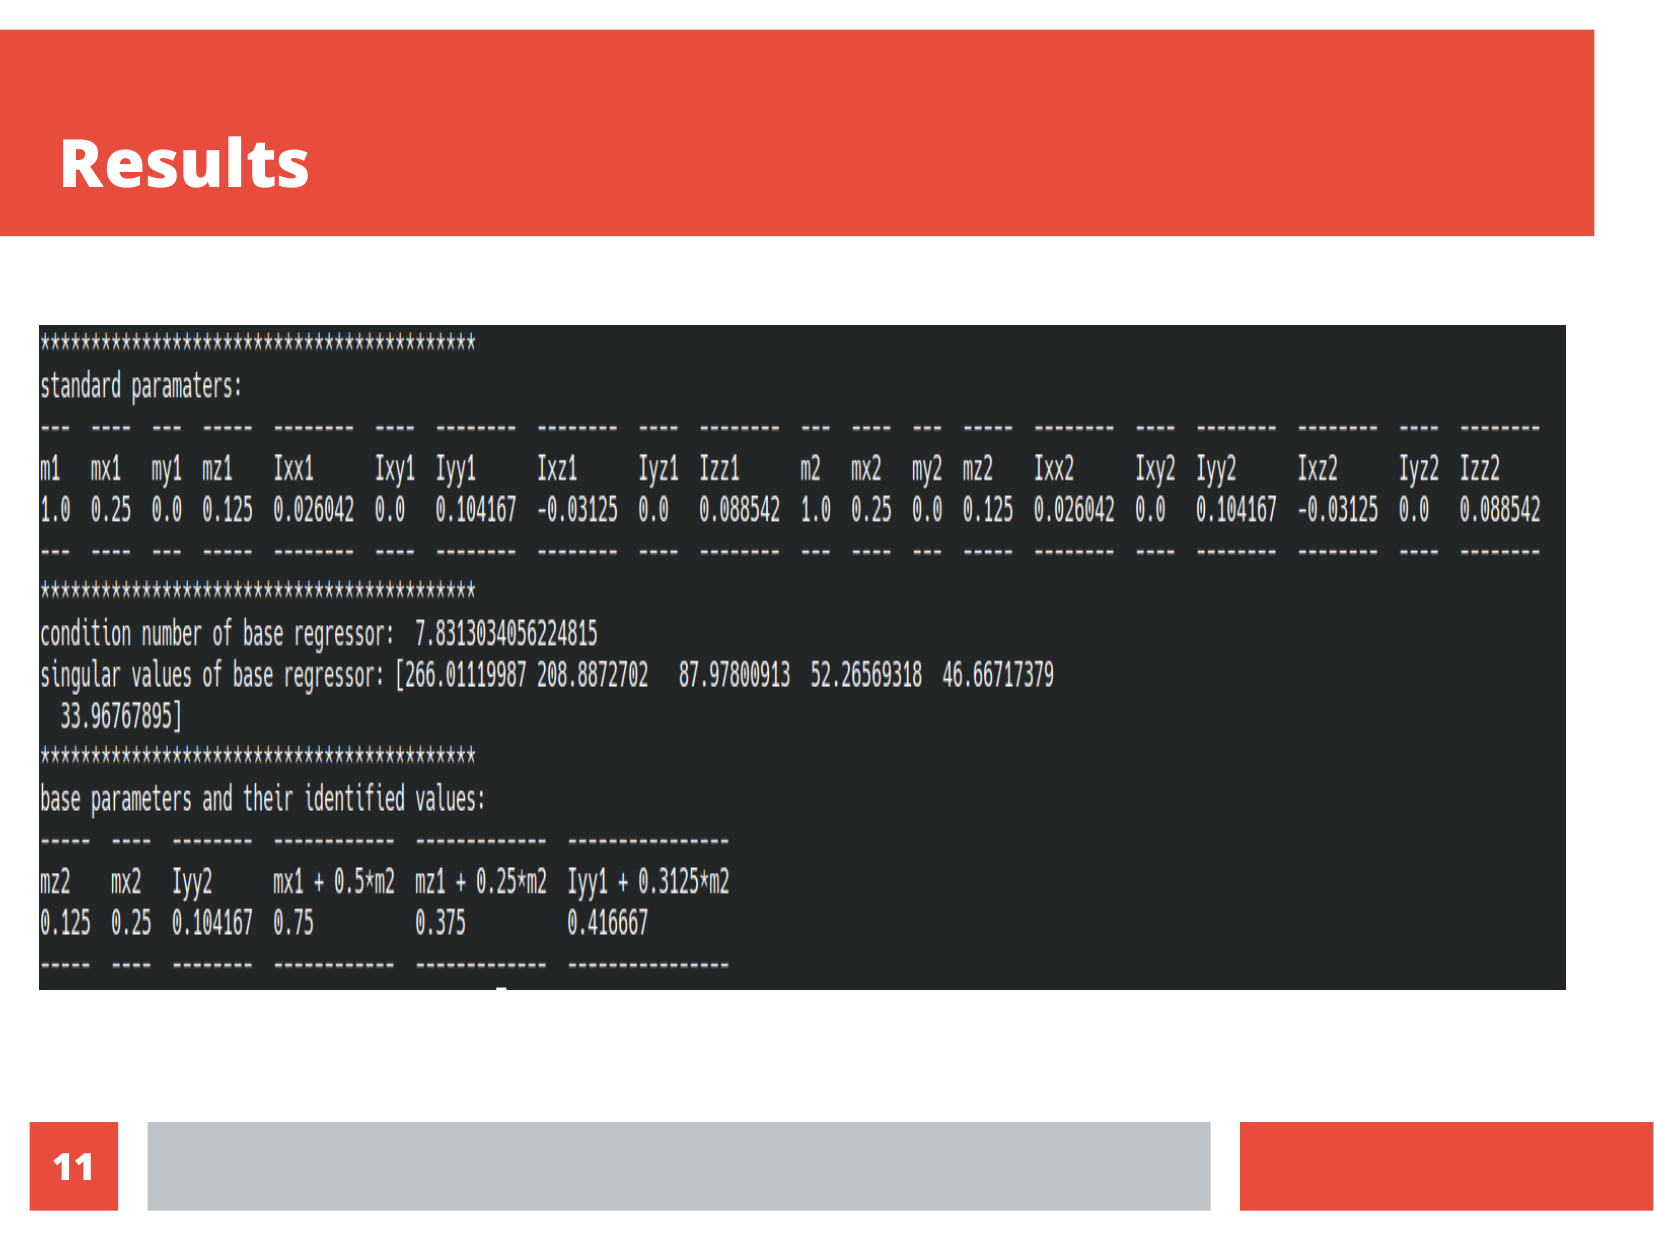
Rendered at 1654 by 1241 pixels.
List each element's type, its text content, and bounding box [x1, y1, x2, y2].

title Results [59, 59, 1595, 207]
picture [39, 325, 1566, 991]
